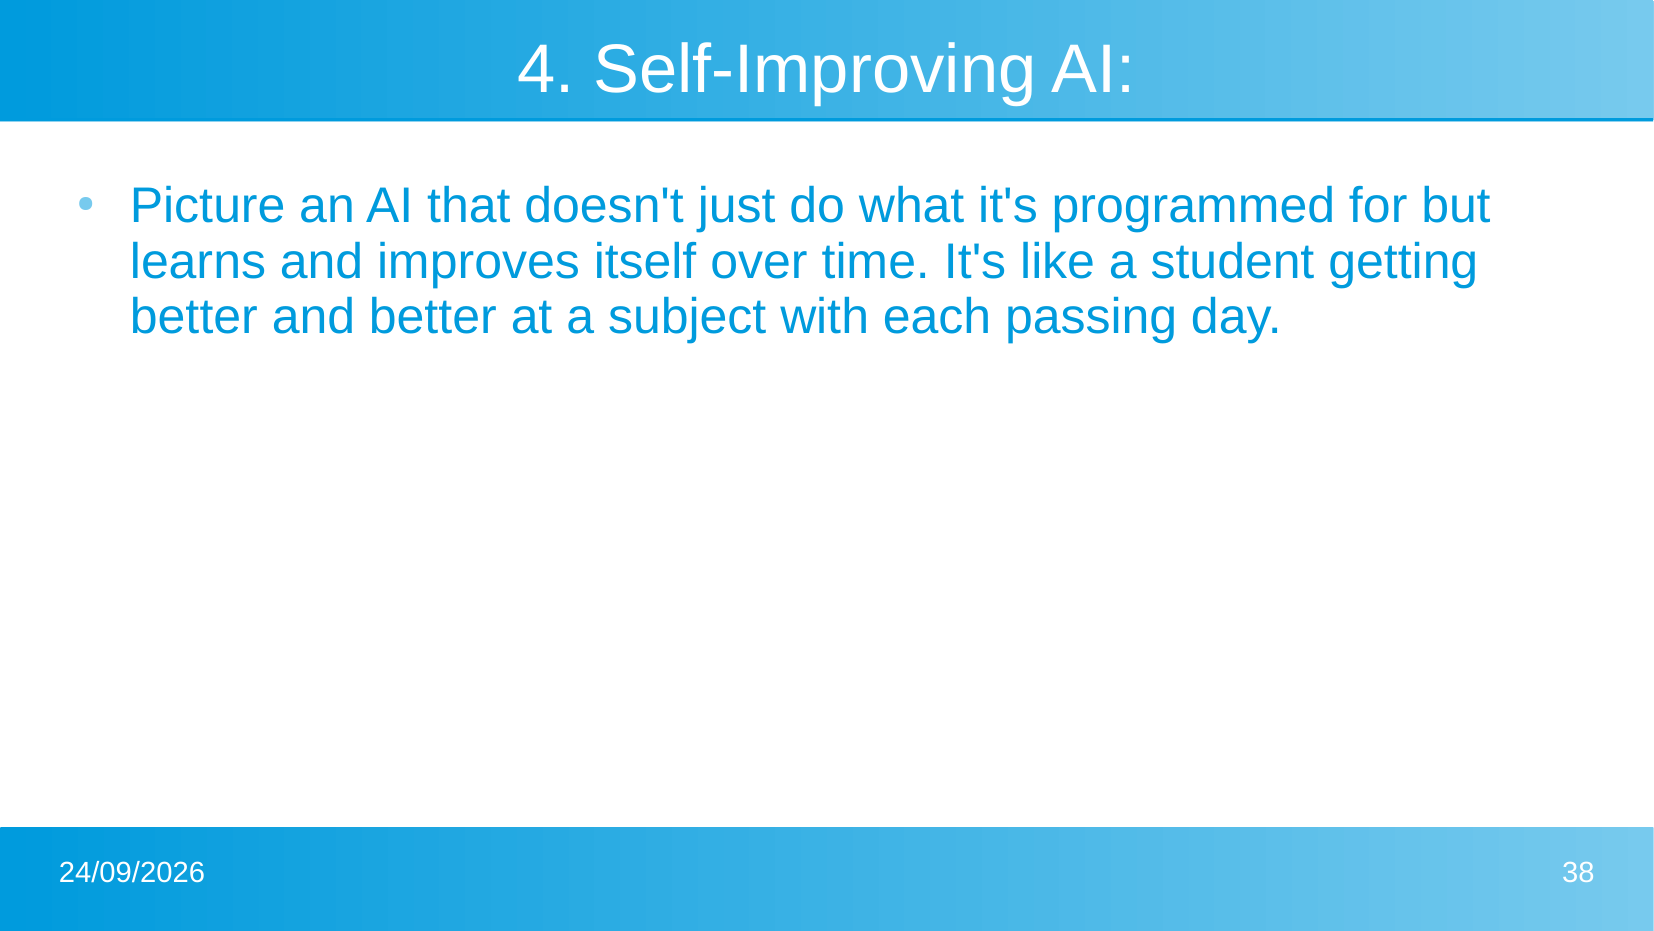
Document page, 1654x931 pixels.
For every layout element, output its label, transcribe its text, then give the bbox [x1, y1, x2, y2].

list Picture an AI that doesn't just do what it's programmed for but learns and improves itself over time. It's like a student getting better and better at a subject with each passing day. [59, 177, 1595, 768]
title 4. Self-Improving AI: [59, 29, 1595, 108]
